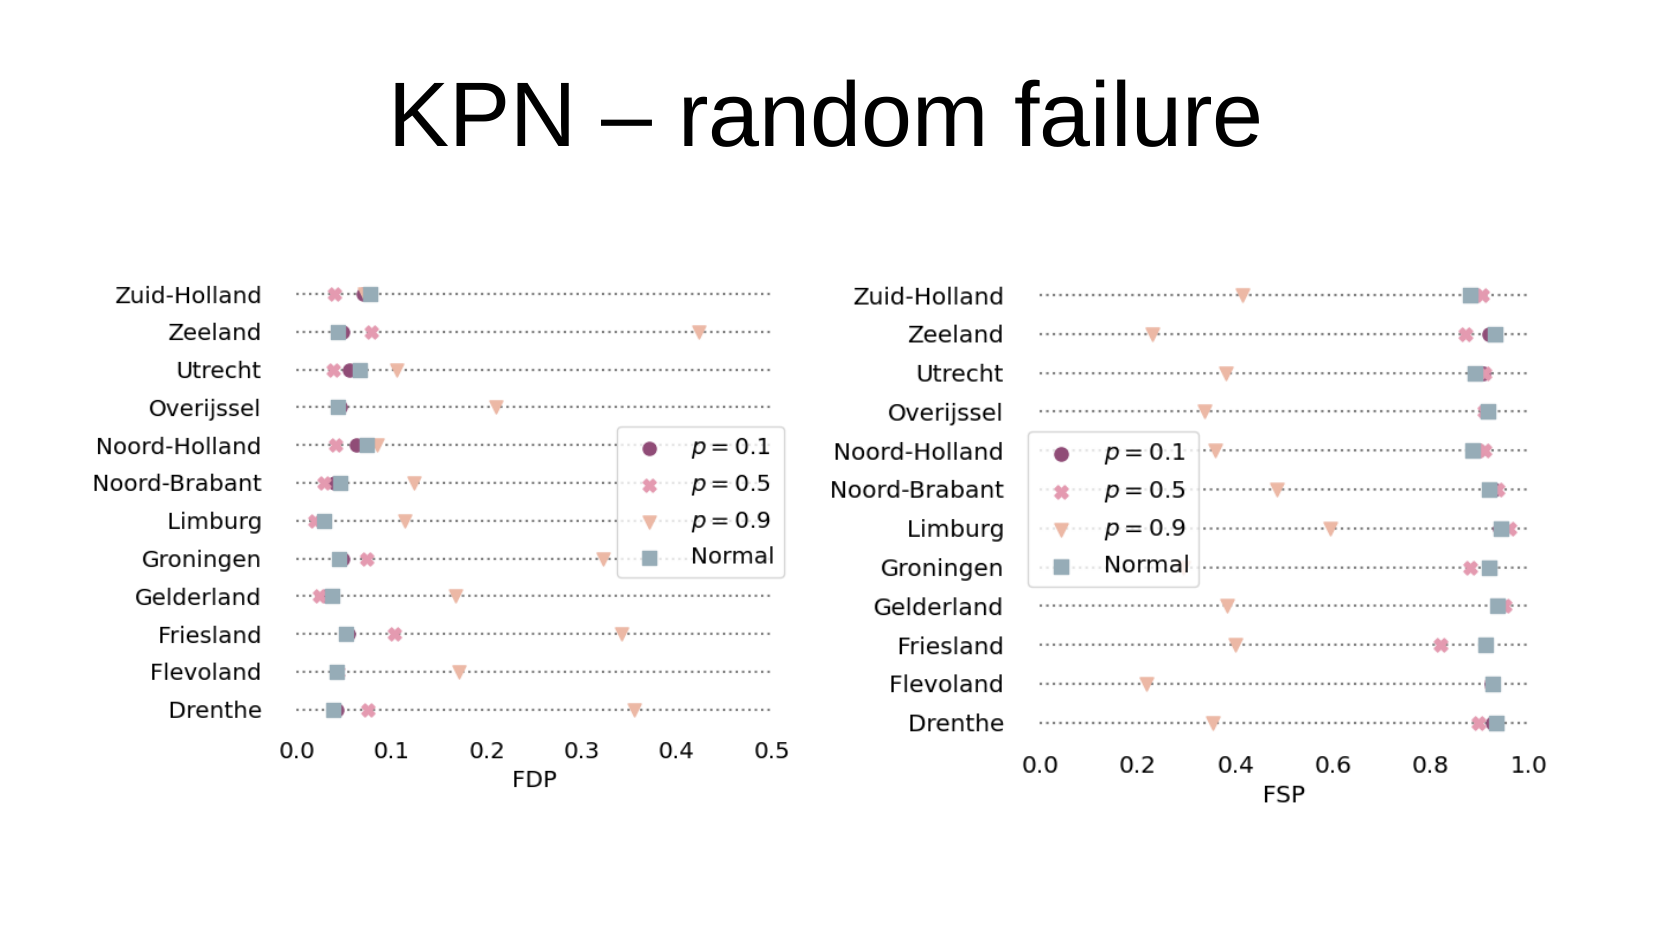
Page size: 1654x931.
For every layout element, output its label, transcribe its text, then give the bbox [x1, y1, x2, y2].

picture [75, 256, 1571, 826]
title KPN – random failure [82, 37, 1571, 193]
